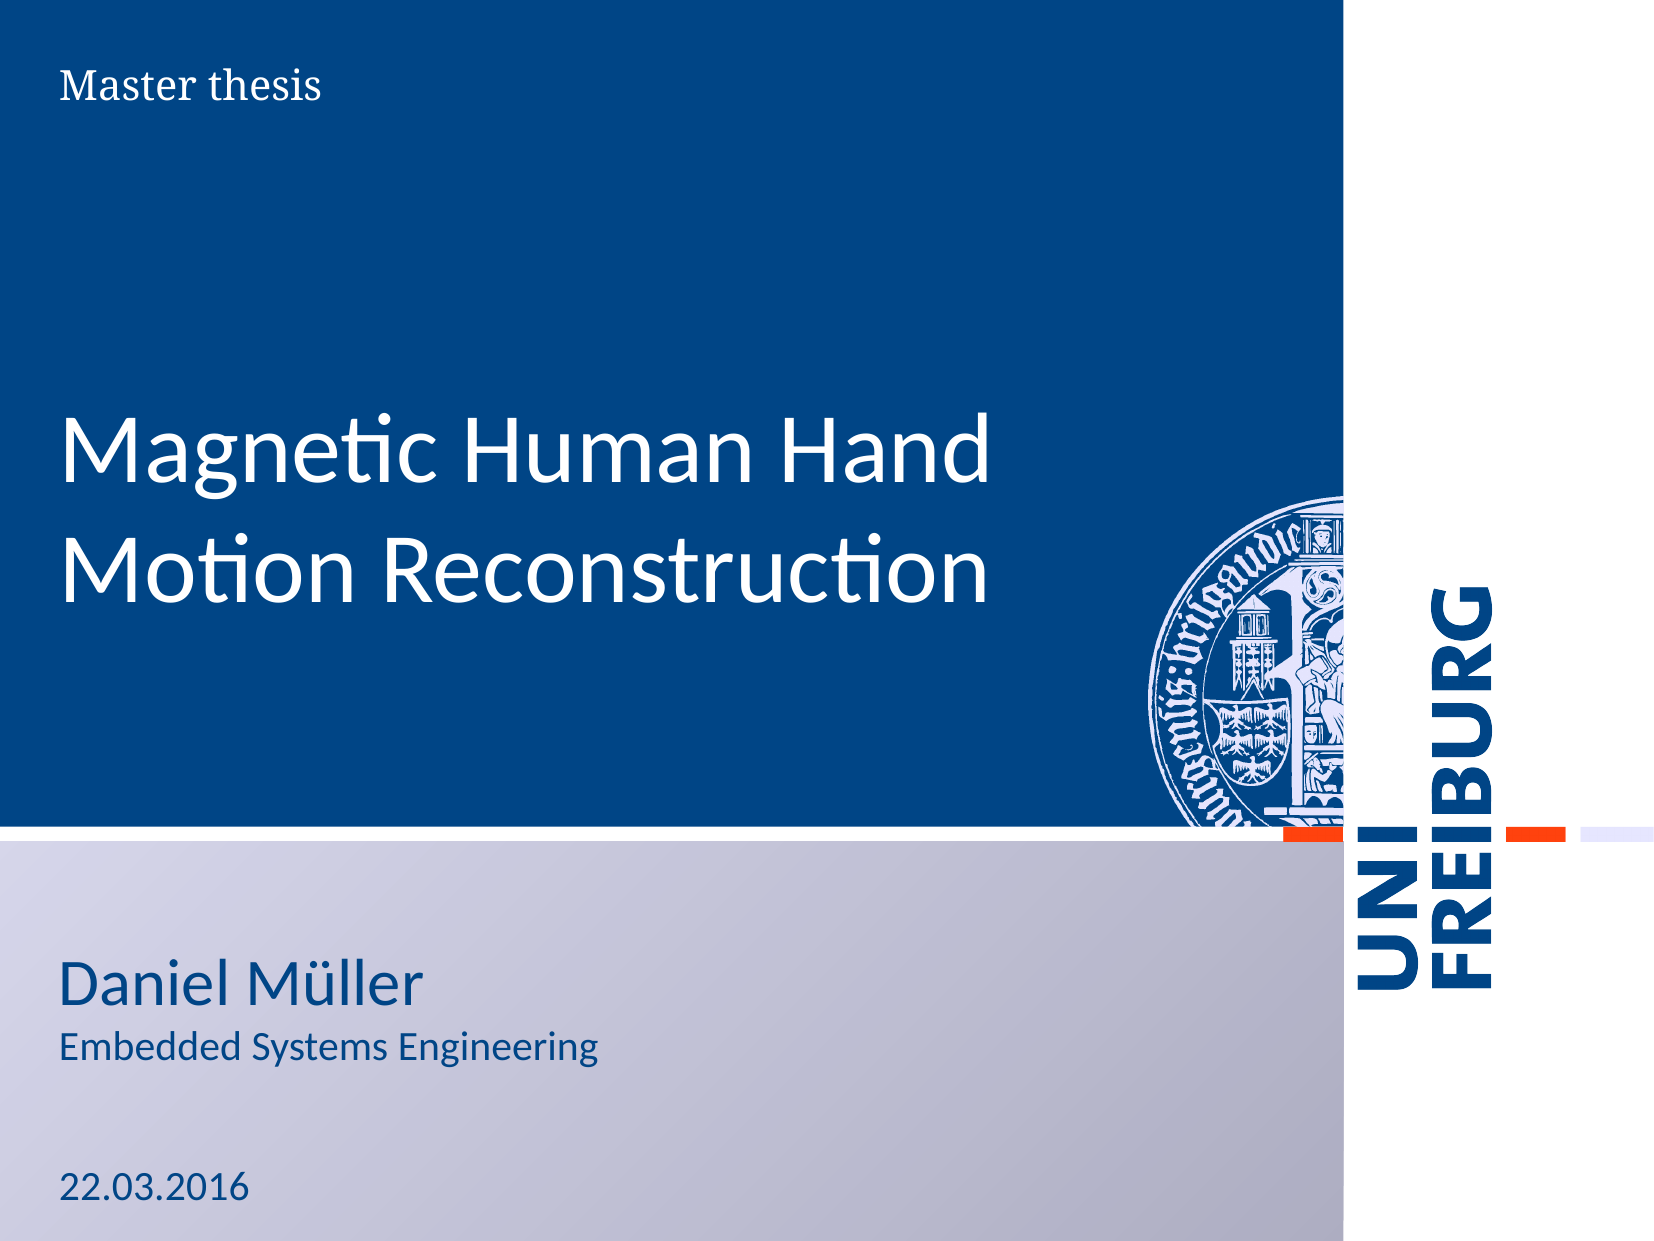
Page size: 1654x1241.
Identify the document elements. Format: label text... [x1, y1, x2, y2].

title Magnetic Human Hand Motion Reconstruction [59, 322, 1152, 644]
picture [1152, 496, 1654, 990]
text_box Master thesis [58, 59, 1241, 110]
subtitle Daniel Müller Embedded Systems Engineering [59, 644, 1152, 1241]
